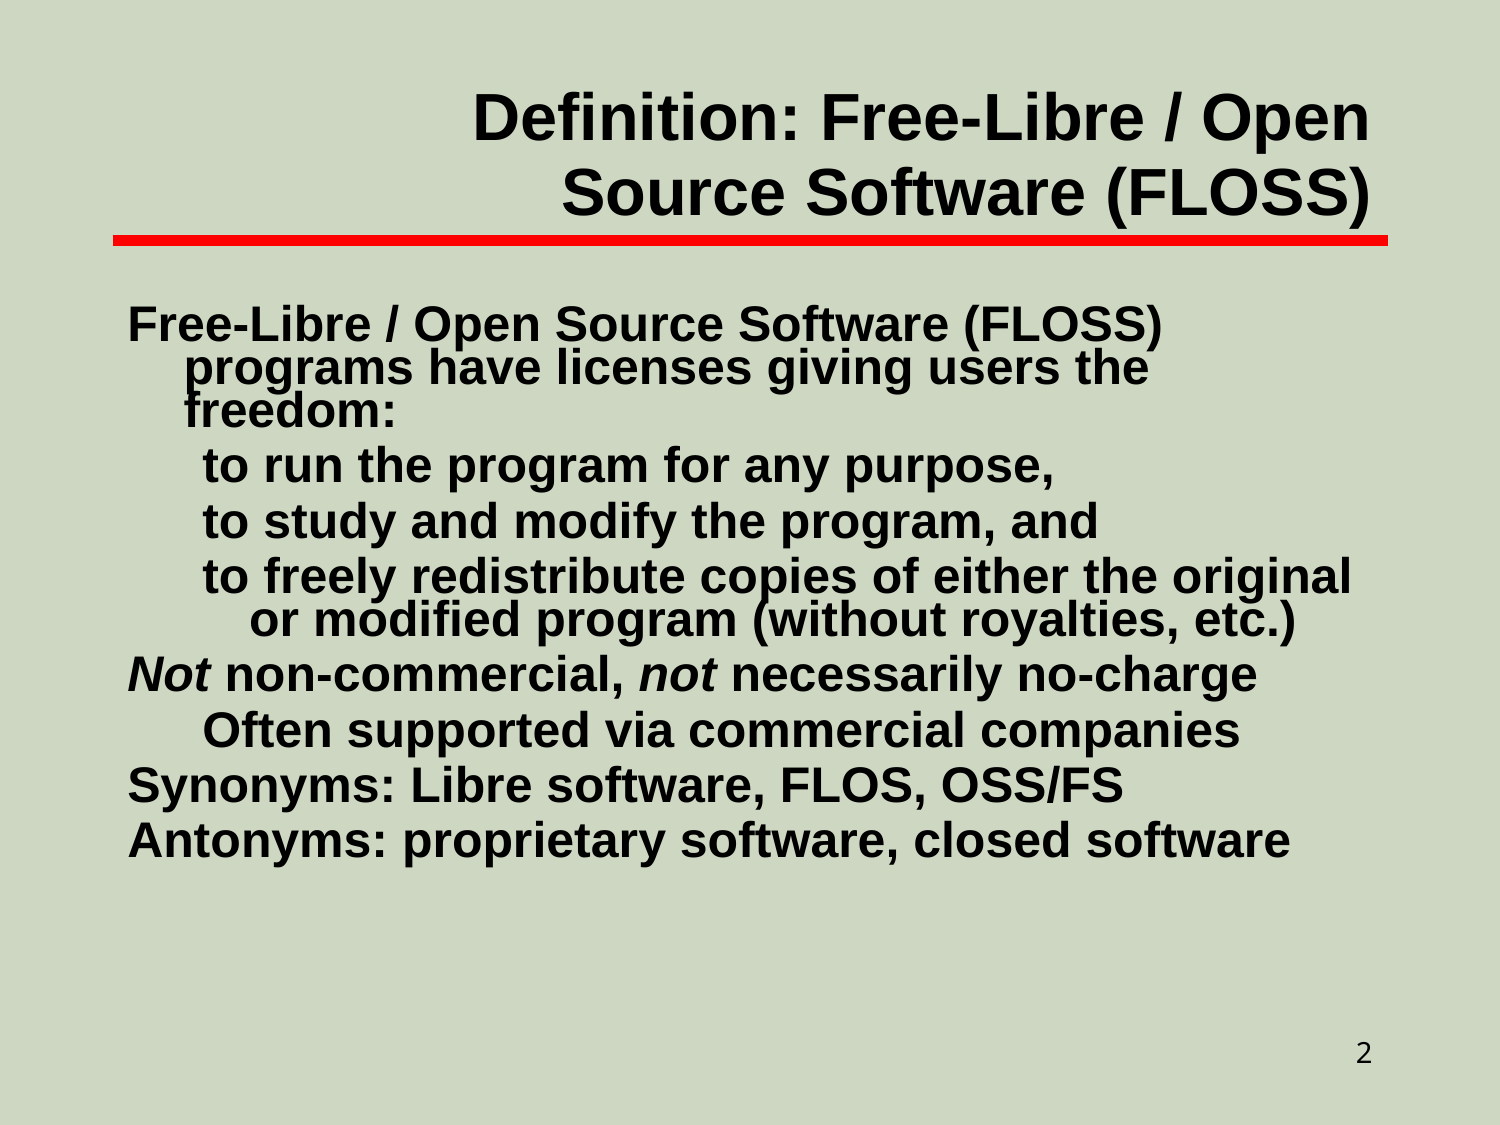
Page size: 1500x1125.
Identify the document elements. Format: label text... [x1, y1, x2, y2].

list Free-Libre / Open Source Software (FLOSS) programs have licenses giving users the freedom: to run the program for any purpose, to study and modify the program, and to freely redistribute copies of either the original or modified program (without royalties, etc.) Not non-commercial, not necessarily no-charge Often supported via commercial companies Synonyms: Libre software, FLOS, OSS/FS Antonyms: proprietary software, closed software [112, 299, 1388, 1000]
title Definition: Free-Libre / Open Source Software (FLOSS) [216, 72, 1388, 238]
